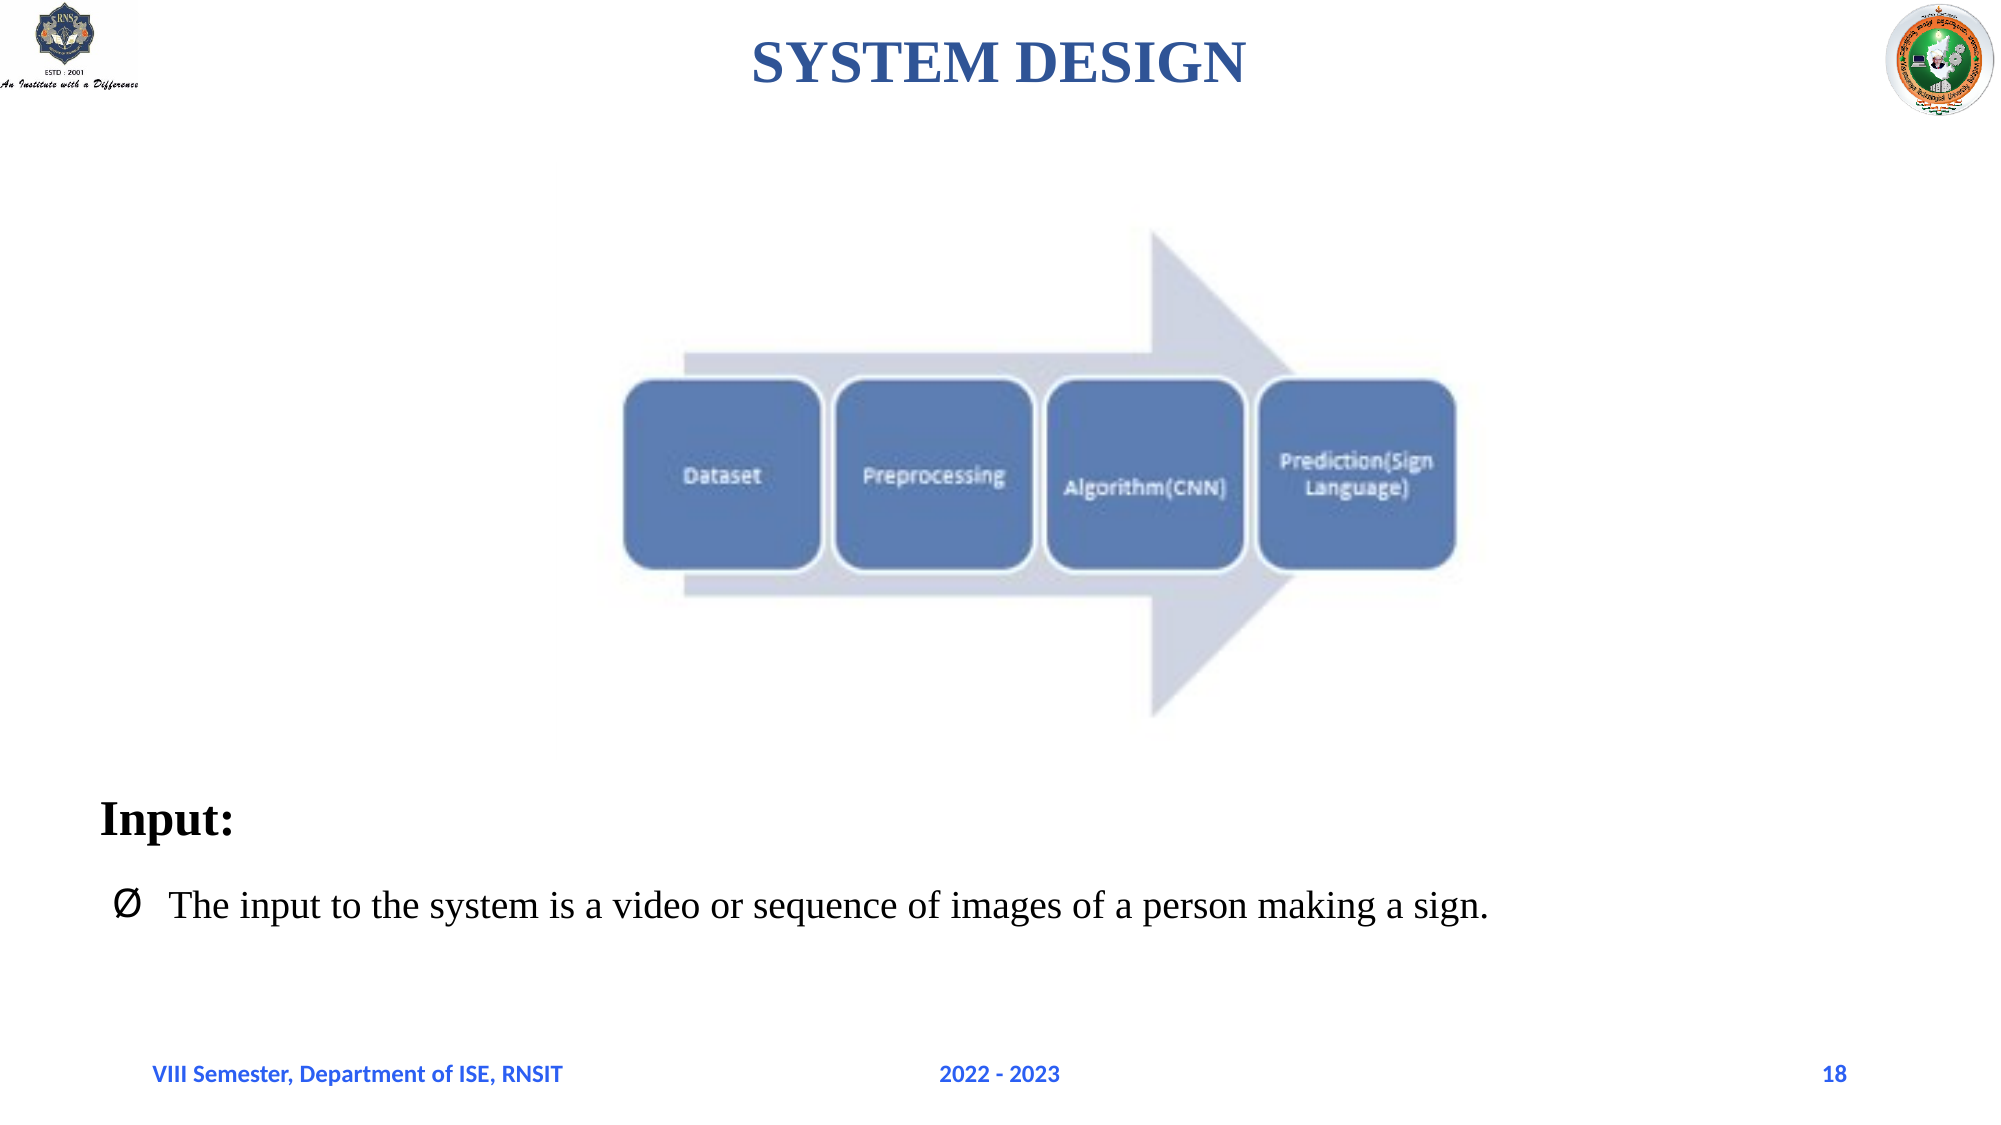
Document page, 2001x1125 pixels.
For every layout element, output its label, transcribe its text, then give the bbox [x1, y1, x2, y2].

picture [1882, 2, 1997, 117]
slide_number <number> [1412, 1042, 1863, 1103]
slide_number VIII Semester, Department of ISE, RNSIT [137, 1042, 662, 1103]
title System Design [137, 22, 1863, 137]
picture [0, 0, 138, 90]
picture [555, 162, 1560, 760]
footer 2022 - 2023 [662, 1042, 1338, 1103]
text_box Input: The input to the system is a video or sequence of images of a person making a sign. [84, 162, 1916, 1012]
